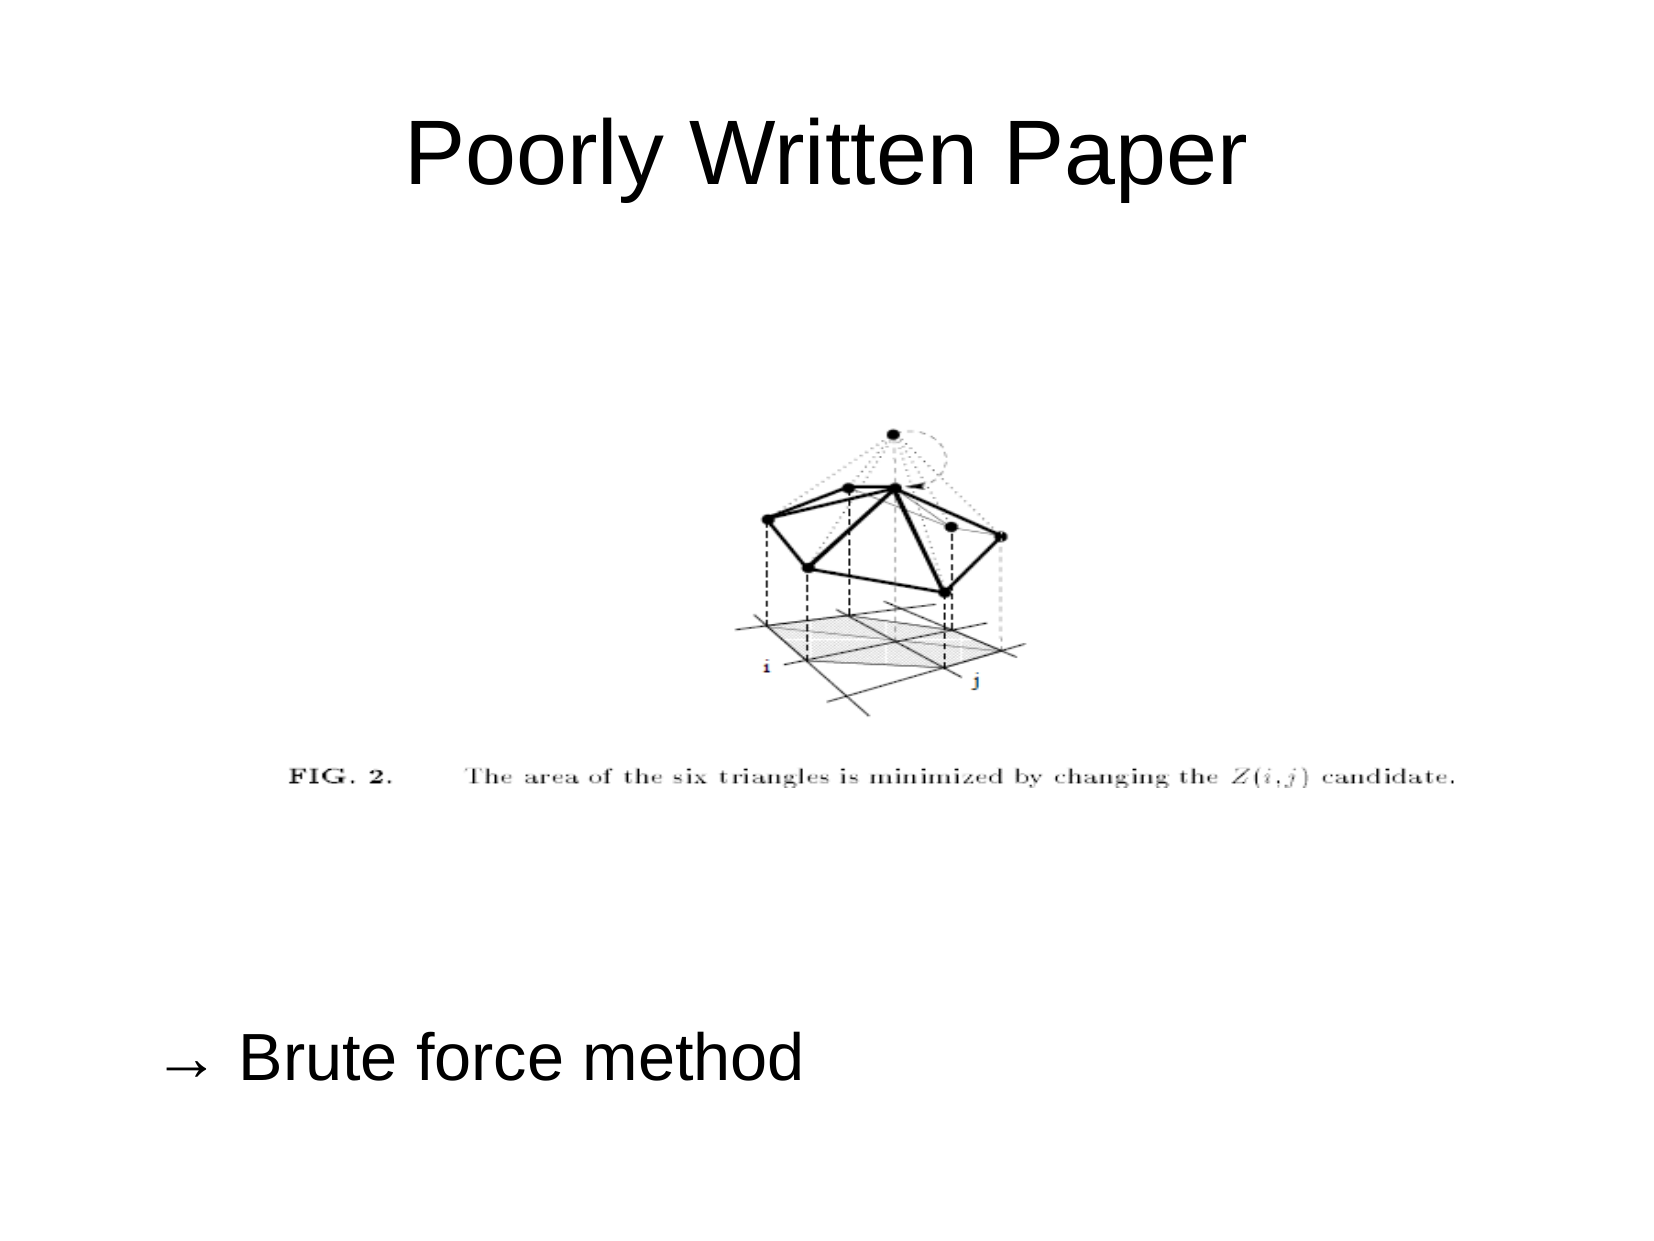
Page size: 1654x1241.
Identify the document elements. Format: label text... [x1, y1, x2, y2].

title Poorly Written Paper [82, 49, 1571, 257]
list → Brute force method [82, 290, 1571, 1094]
